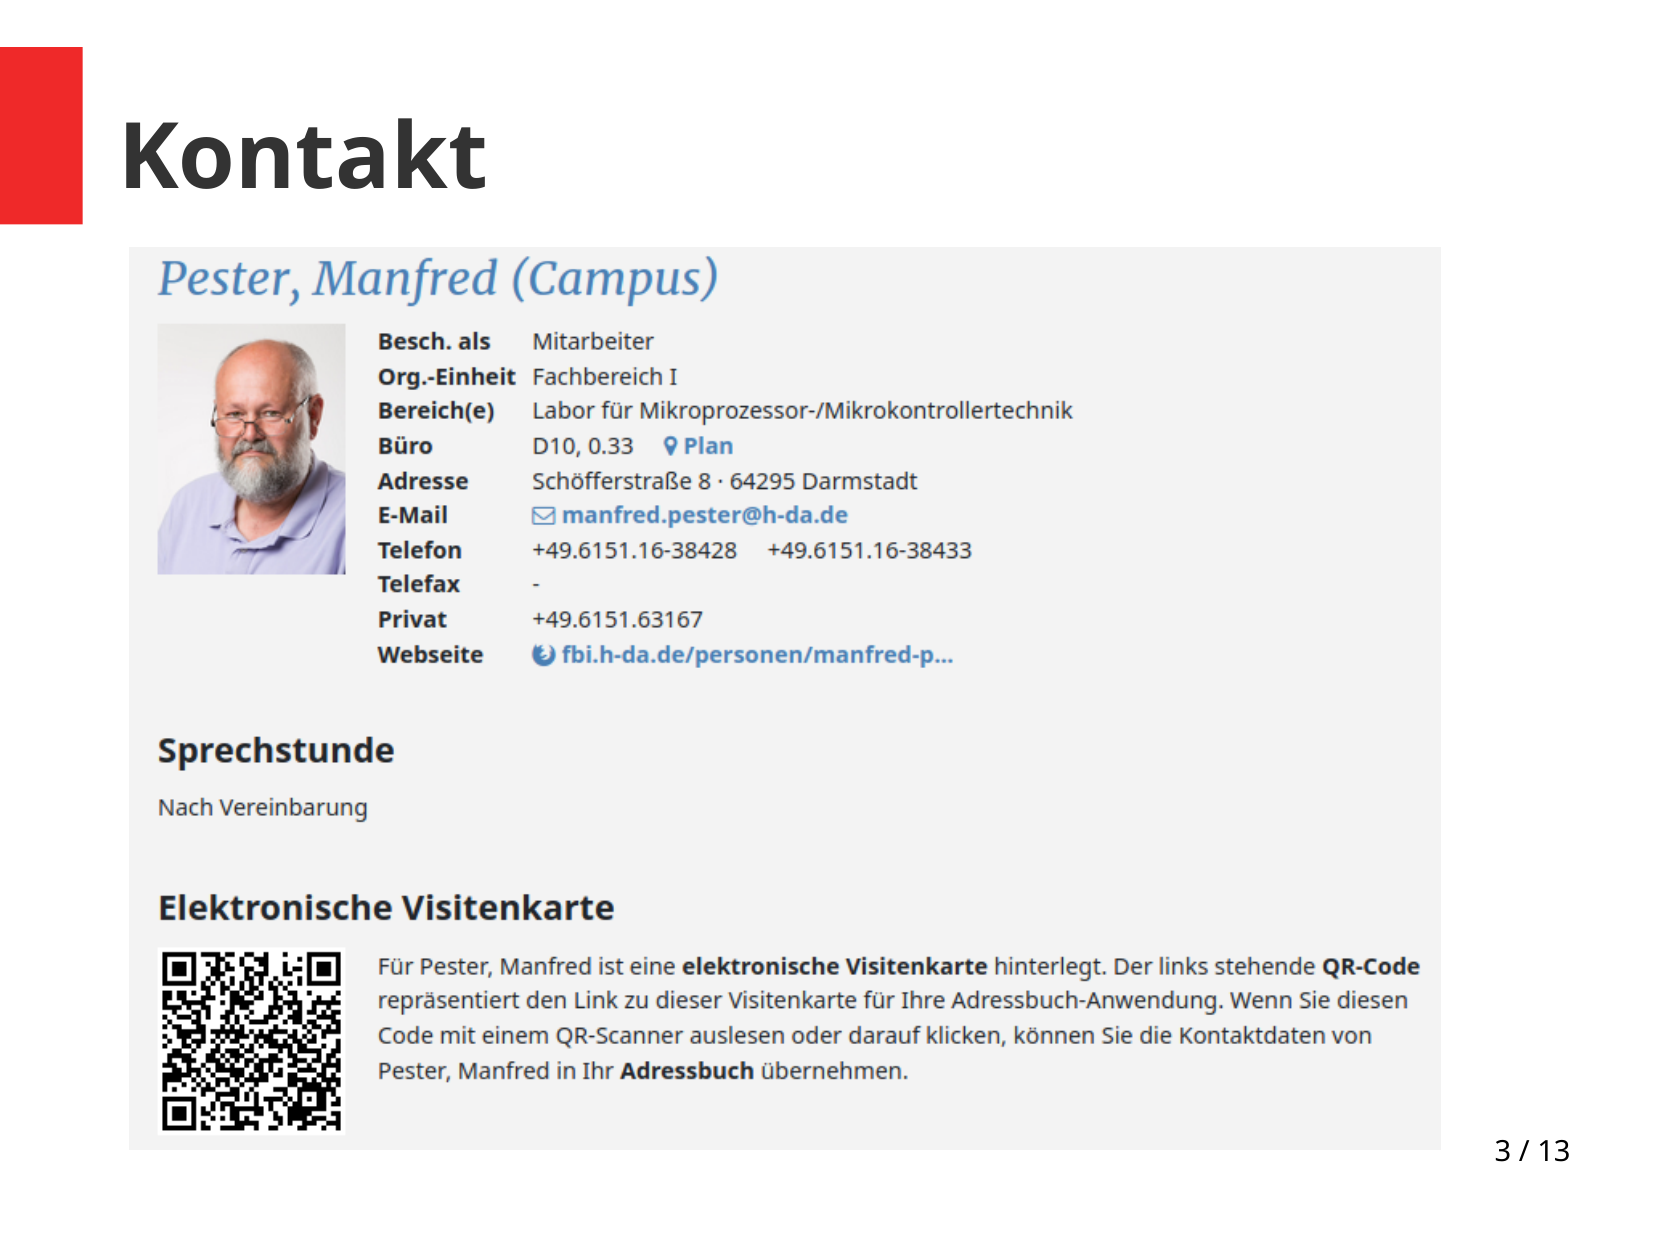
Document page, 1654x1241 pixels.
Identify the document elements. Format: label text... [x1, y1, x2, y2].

title Kontakt [118, 49, 1571, 257]
picture [129, 247, 1441, 1150]
